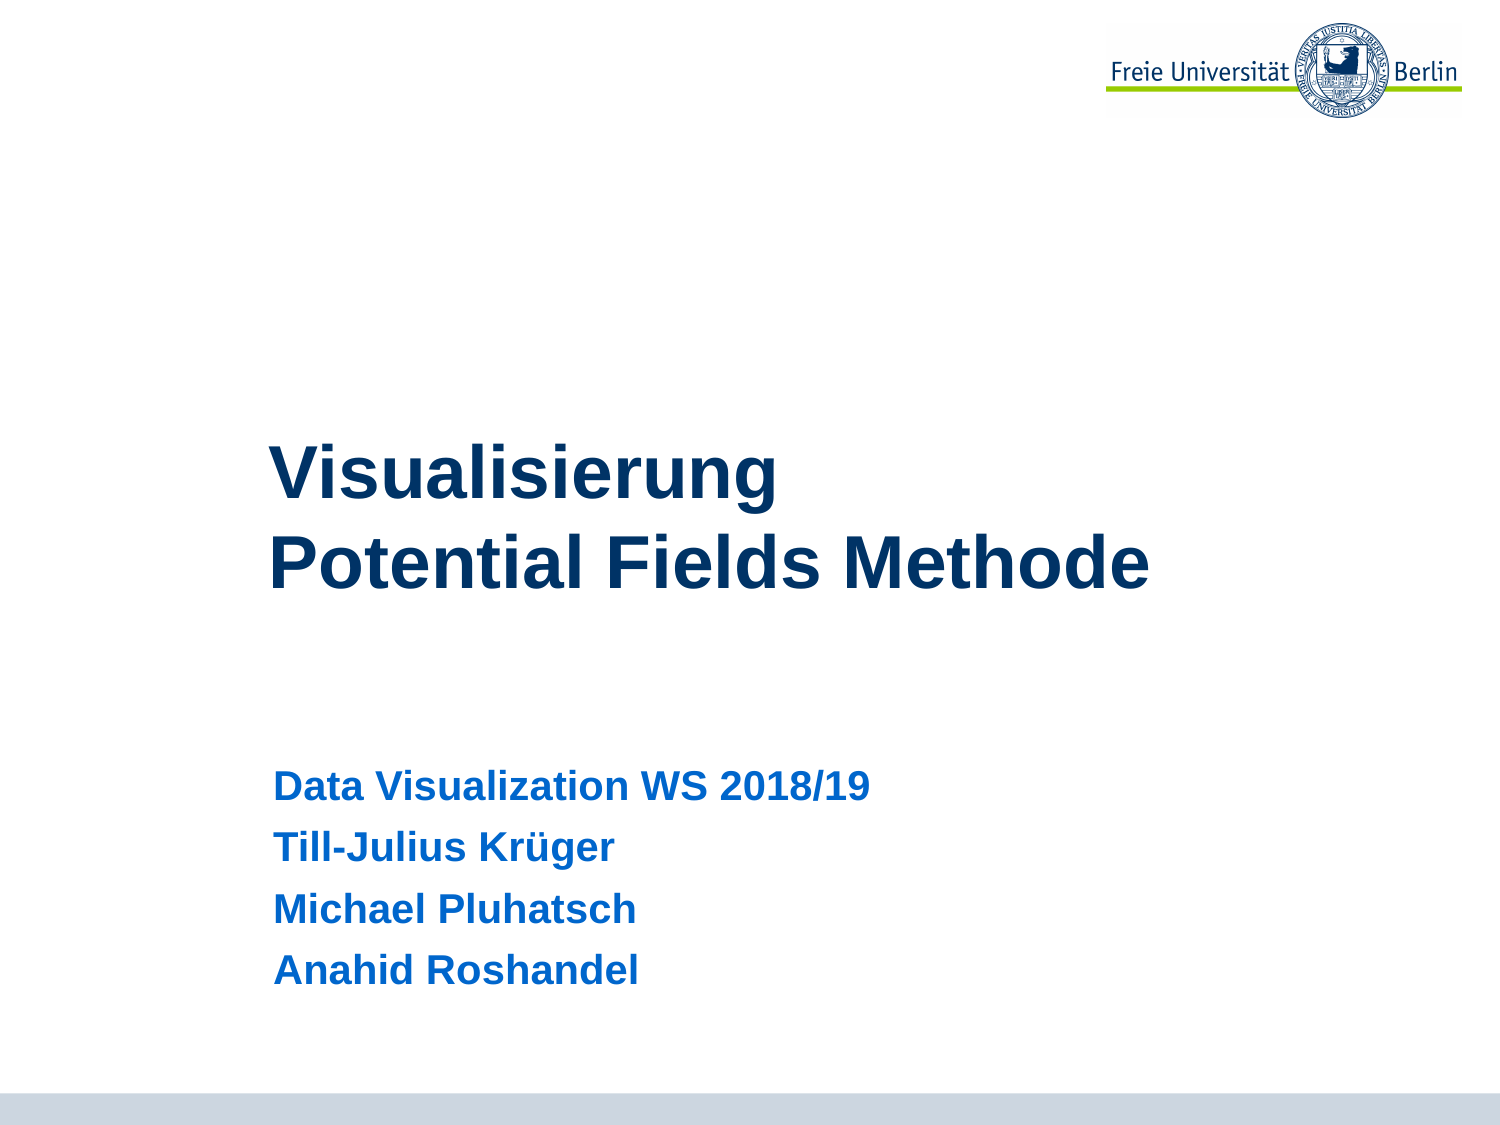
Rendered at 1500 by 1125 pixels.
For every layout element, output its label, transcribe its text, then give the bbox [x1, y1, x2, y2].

subtitle Data Visualization WS 2018/19 Till-Julius Krüger Michael Pluhatsch Anahid Roshandel [214, 757, 1394, 932]
title Visualisierung Potential Fields Methode [210, 423, 1459, 665]
picture [1106, 23, 1462, 118]
